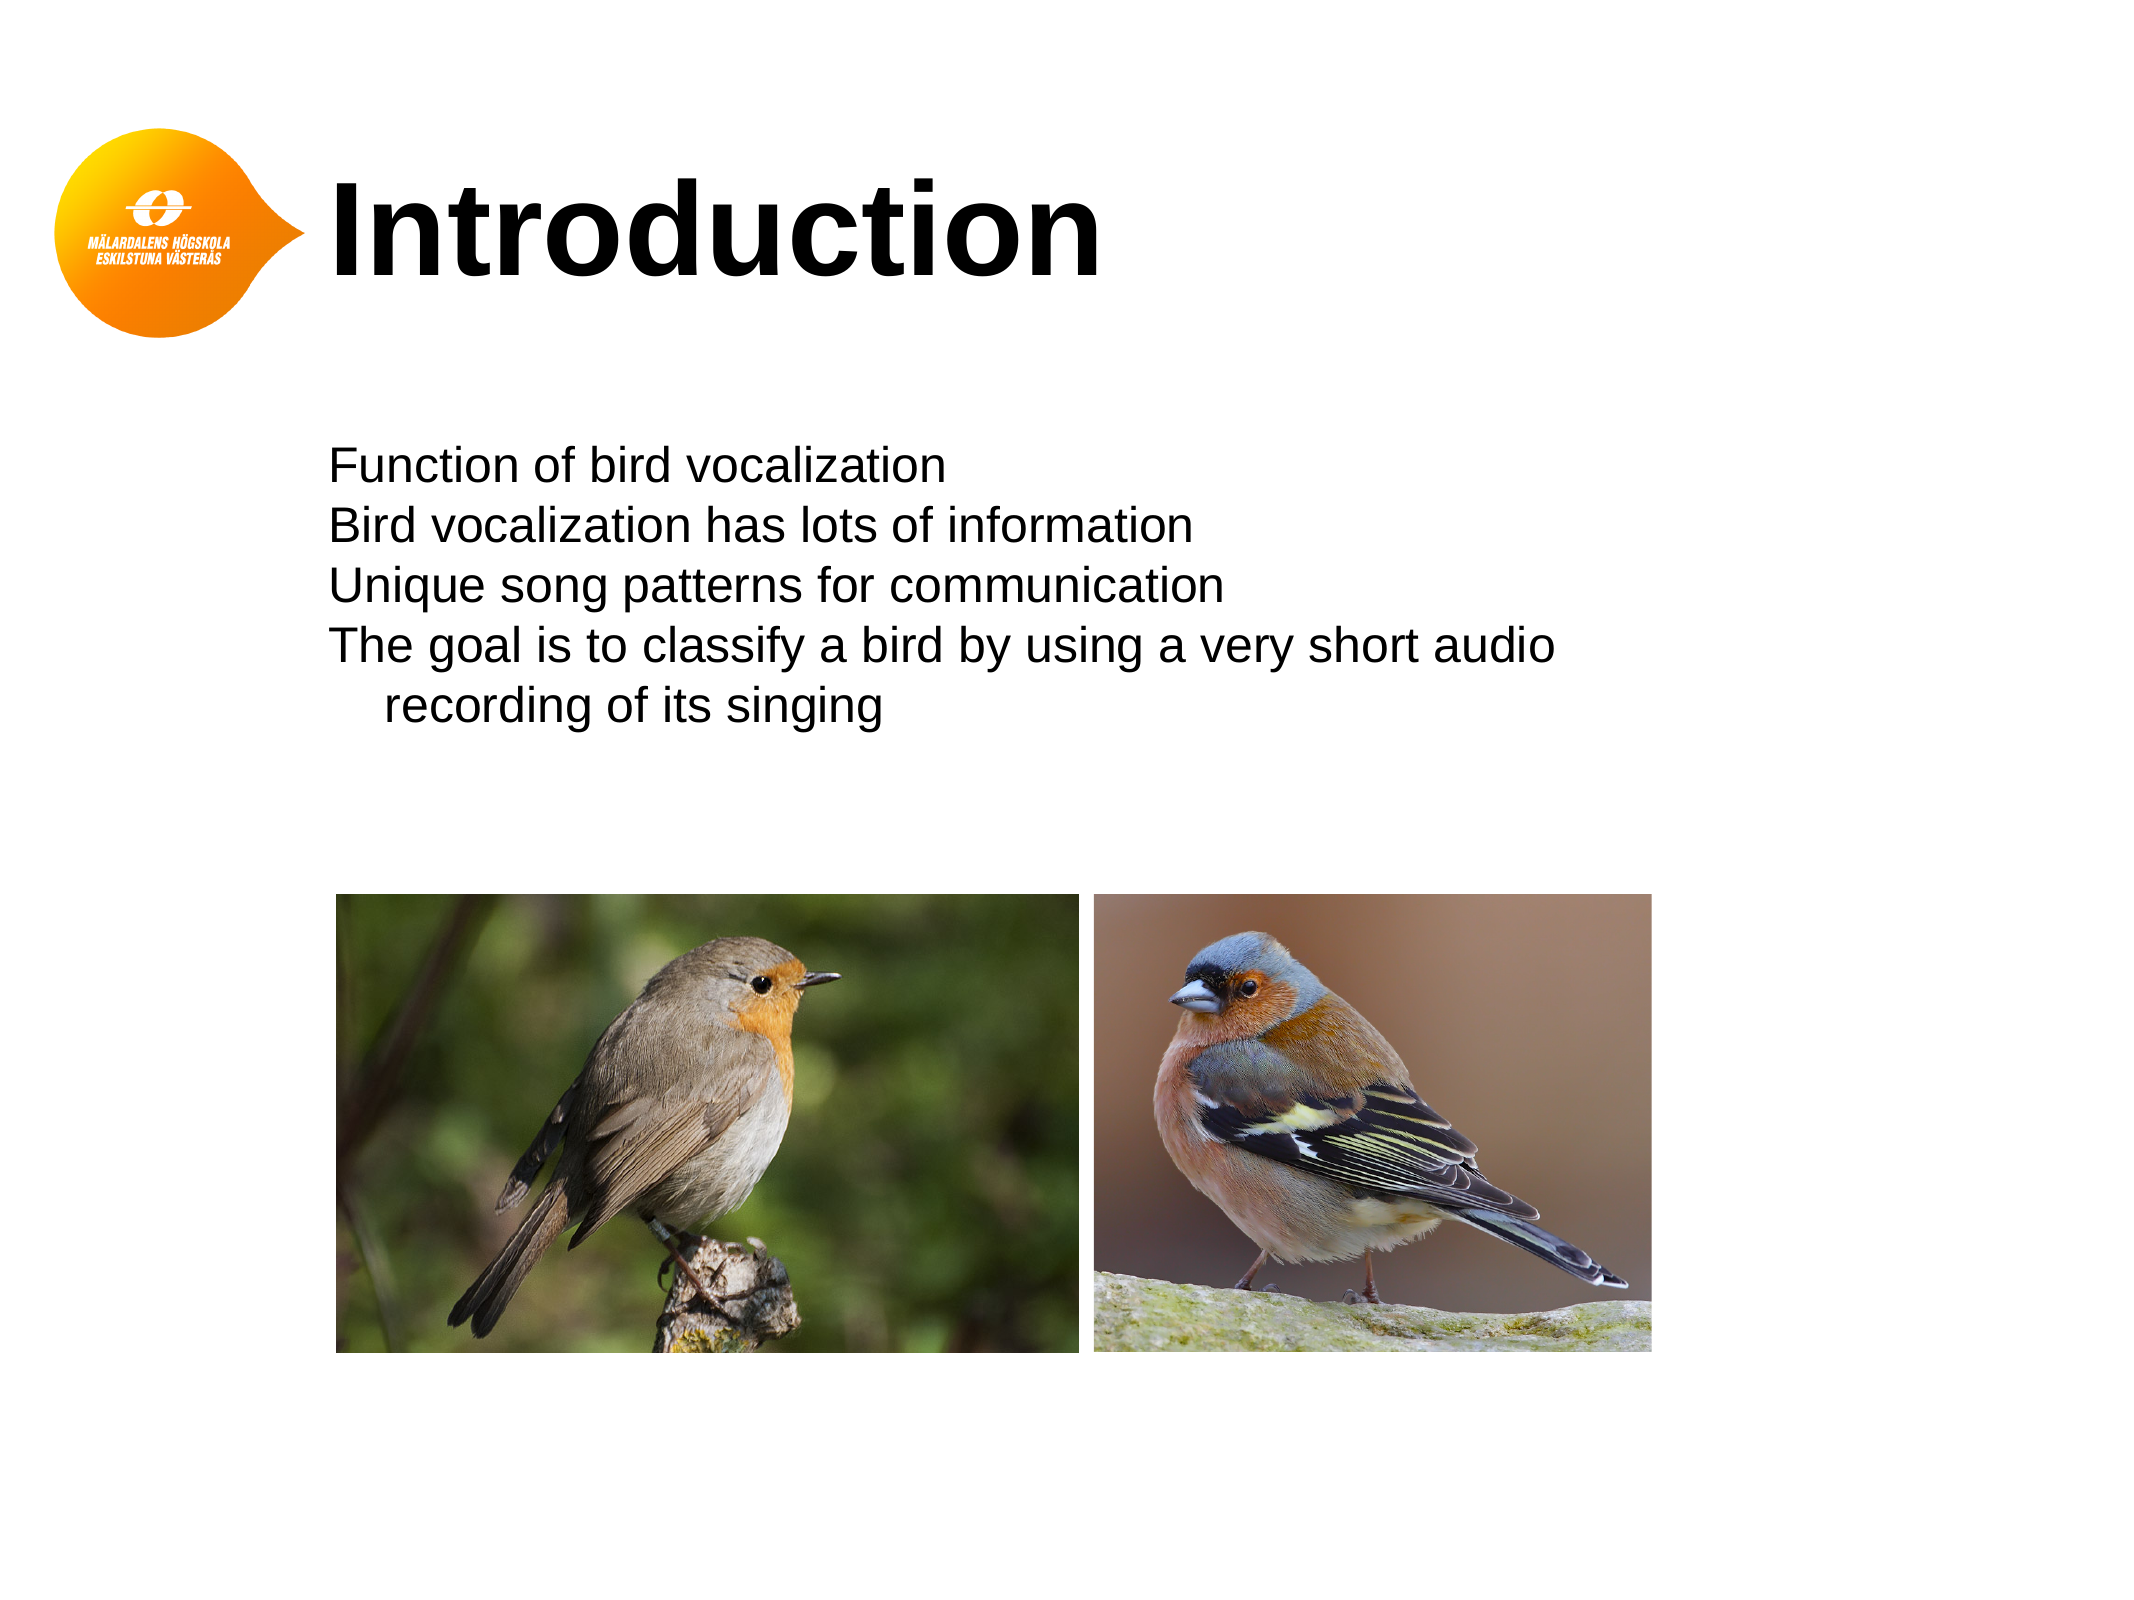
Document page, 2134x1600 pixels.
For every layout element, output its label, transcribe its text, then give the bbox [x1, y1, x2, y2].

picture [1093, 894, 1652, 1352]
picture [336, 894, 1079, 1353]
title Introduction [313, 153, 1689, 310]
list Function of bird vocalization Bird vocalization has lots of information Unique song patterns for communication The goal is to classify a bird by using a very short audio recording of its singing [313, 425, 1689, 1275]
picture [54, 128, 305, 338]
